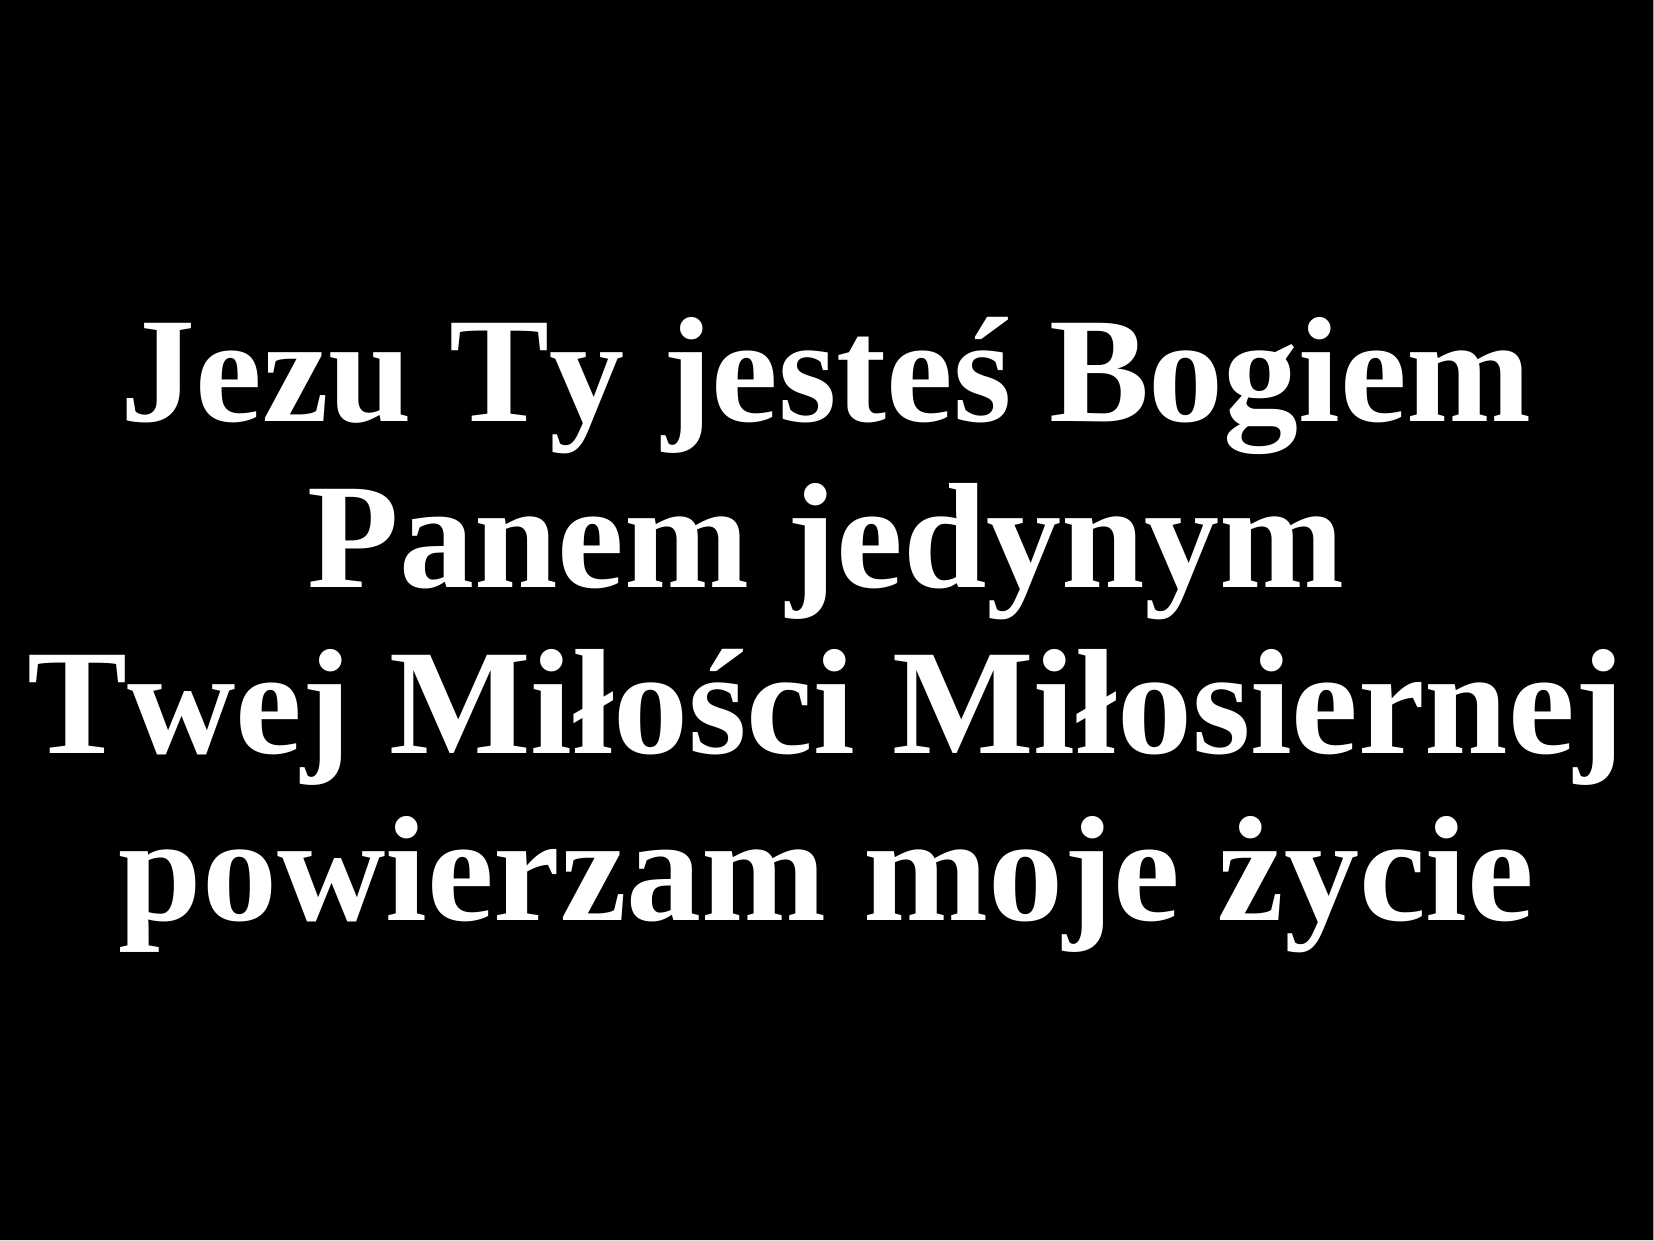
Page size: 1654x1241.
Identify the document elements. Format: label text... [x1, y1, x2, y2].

title Jezu Ty jesteś Bogiem Panem jedynym Twej Miłości Miłosiernej powierzam moje życie [0, 0, 1654, 1241]
